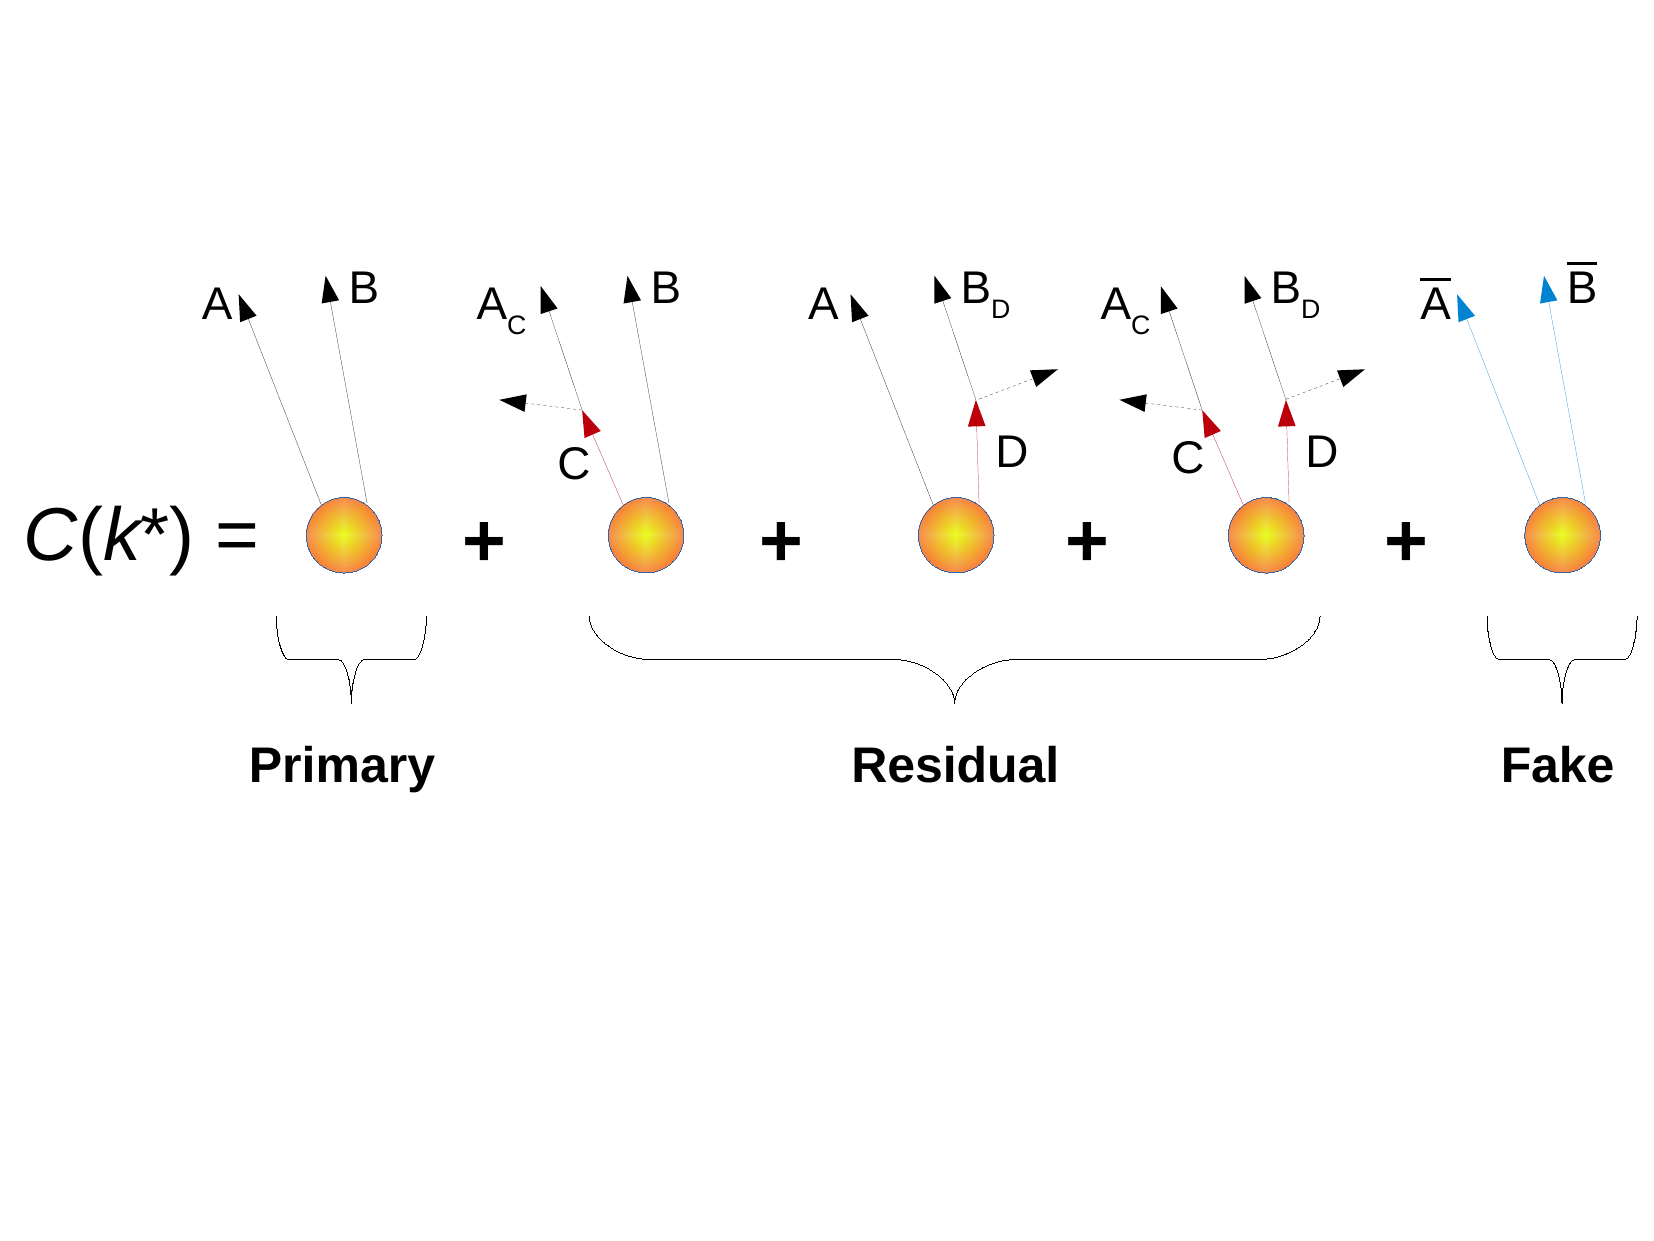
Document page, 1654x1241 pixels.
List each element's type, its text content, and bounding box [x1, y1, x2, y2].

text_box + [1369, 490, 1424, 603]
text_box B [635, 254, 680, 326]
text_box BD [1255, 311, 1270, 355]
text_box [1228, 497, 1305, 574]
text_box A [793, 270, 833, 342]
text_box D [980, 418, 1023, 491]
text_box A [187, 270, 227, 342]
text_box BD [1255, 254, 1362, 355]
text_box BD [945, 311, 974, 396]
text_box A [1405, 270, 1445, 342]
text_box B [1552, 254, 1596, 326]
text_box + [447, 490, 502, 603]
text_box Fake [1486, 729, 1632, 820]
text_box BD [945, 254, 1032, 396]
text_box + [745, 490, 800, 603]
text_box Residual [836, 729, 1077, 829]
text_box C(k*) = [9, 485, 280, 595]
text_box Primary [234, 729, 475, 829]
text_box C [1156, 424, 1199, 497]
text_box [608, 497, 684, 573]
text_box AC [461, 270, 550, 399]
text_box [918, 497, 995, 573]
text_box [306, 497, 383, 574]
text_box + [1051, 490, 1106, 603]
text_box AC [1085, 270, 1170, 355]
text_box [1524, 497, 1601, 573]
text_box C [542, 430, 585, 503]
text_box D [1290, 418, 1333, 491]
text_box B [333, 254, 378, 326]
